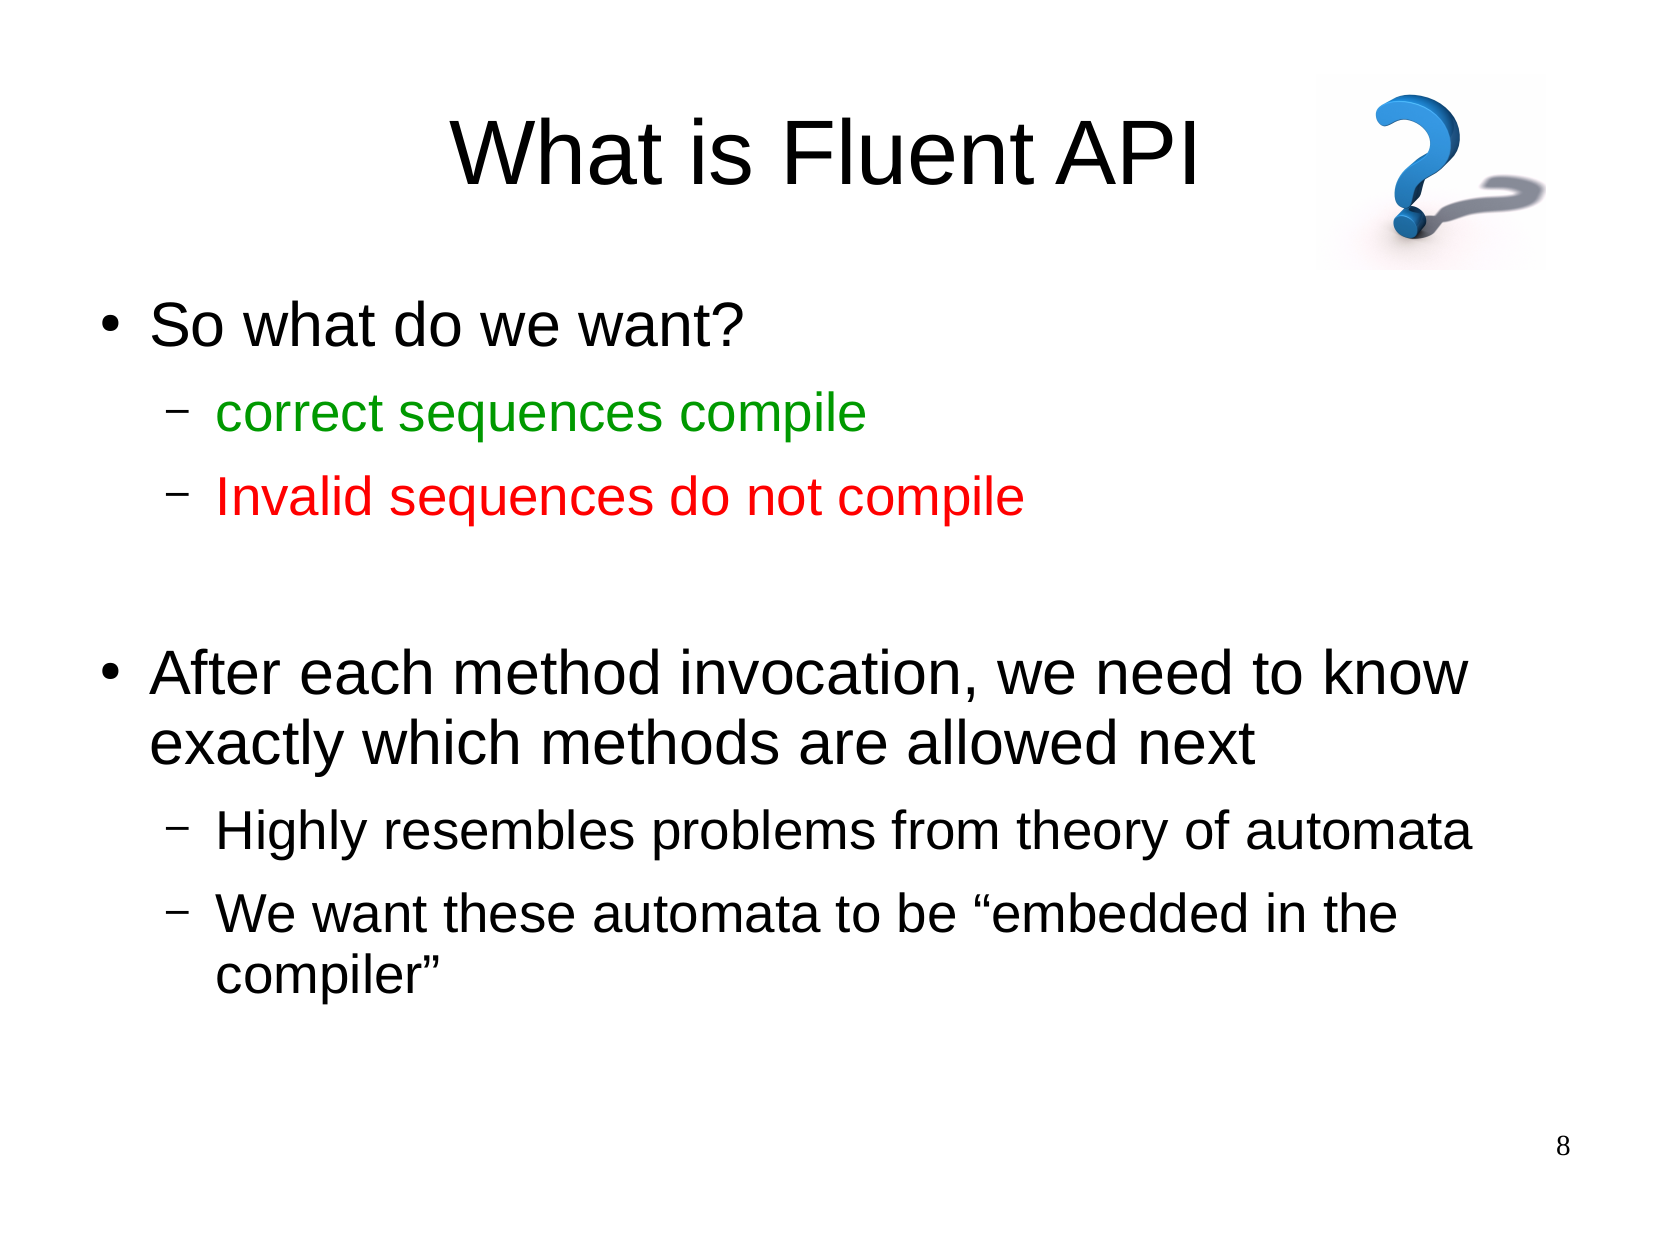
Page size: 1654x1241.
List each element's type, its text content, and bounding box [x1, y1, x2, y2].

picture [1316, 74, 1546, 271]
title What is Fluent API [82, 49, 1571, 257]
list So what do we want? correct sequences compile Invalid sequences do not compile After each method invocation, we need to know exactly which methods are allowed next Highly resembles problems from theory of automata We want these automata to be “embedded in the compiler” [82, 290, 1571, 1010]
